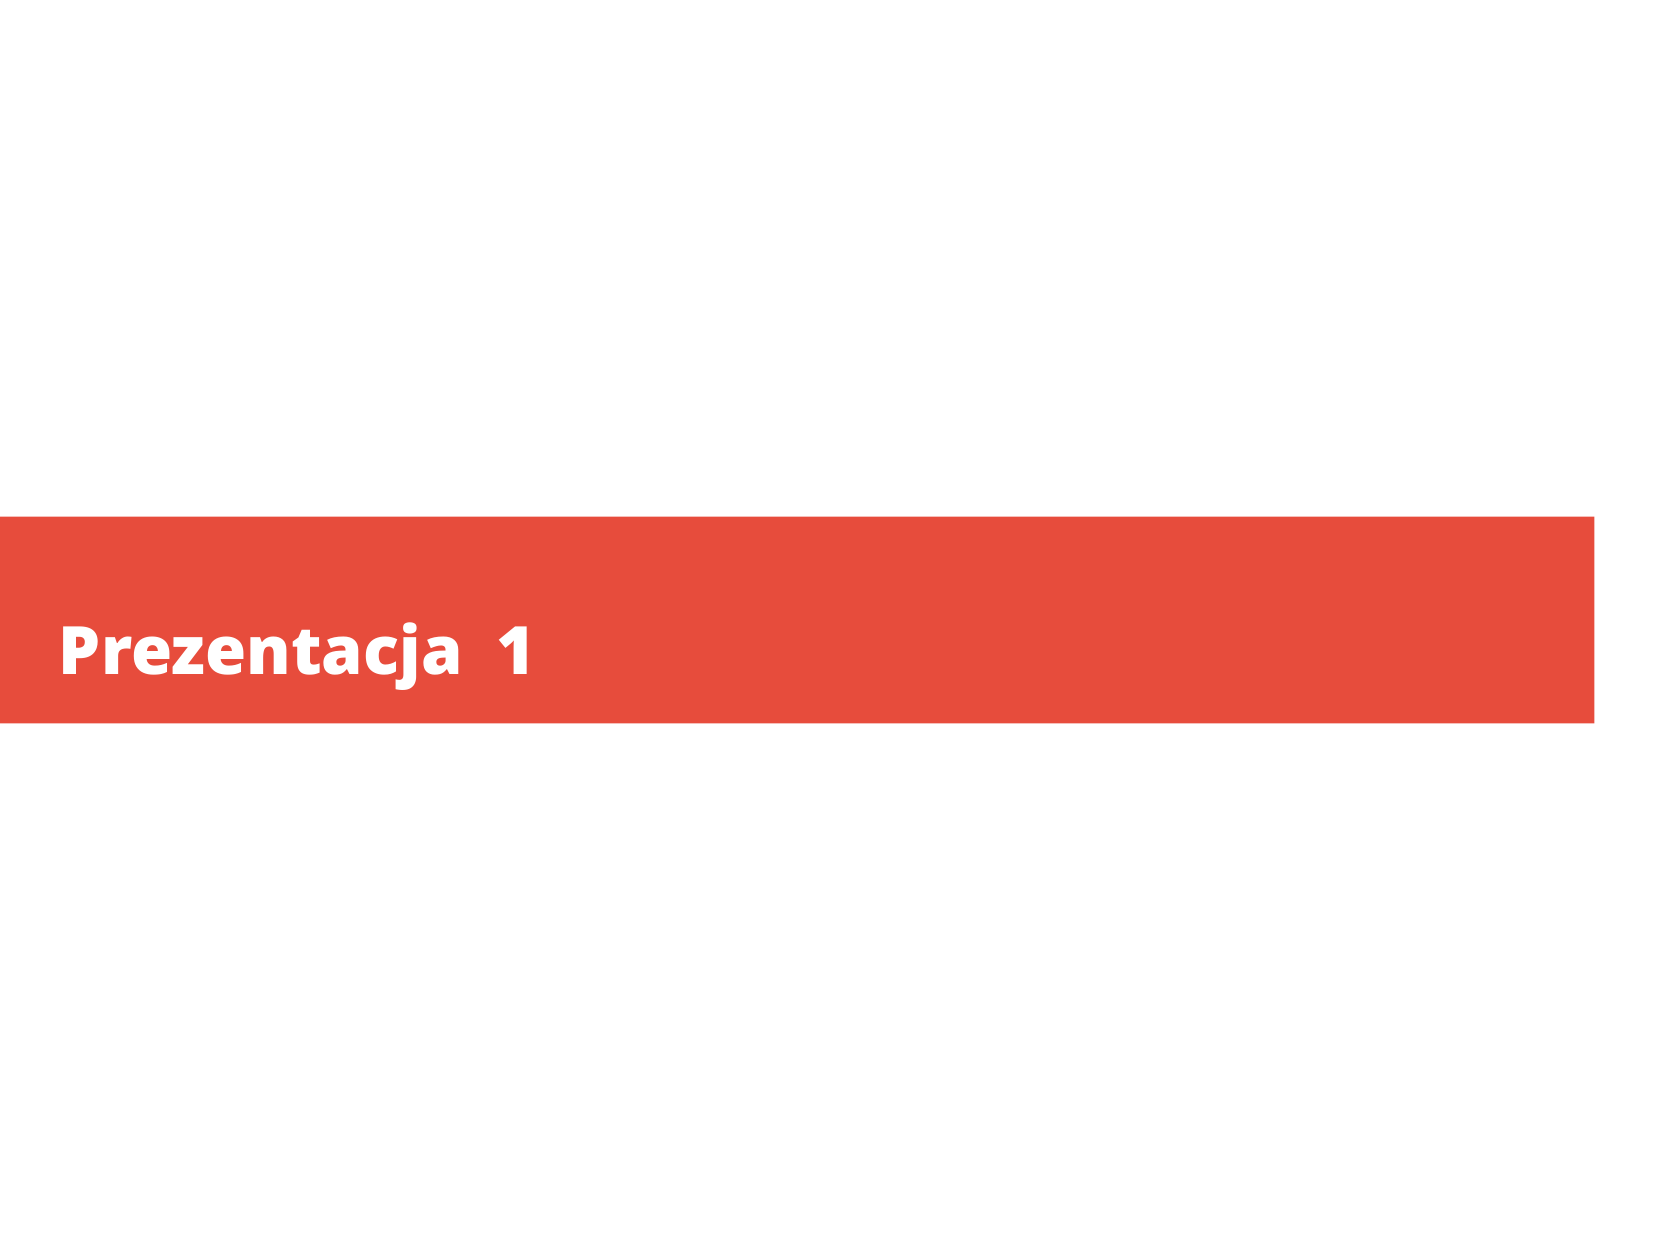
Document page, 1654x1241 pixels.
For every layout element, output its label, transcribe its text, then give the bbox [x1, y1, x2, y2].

title Prezentacja 1 [59, 546, 1595, 694]
